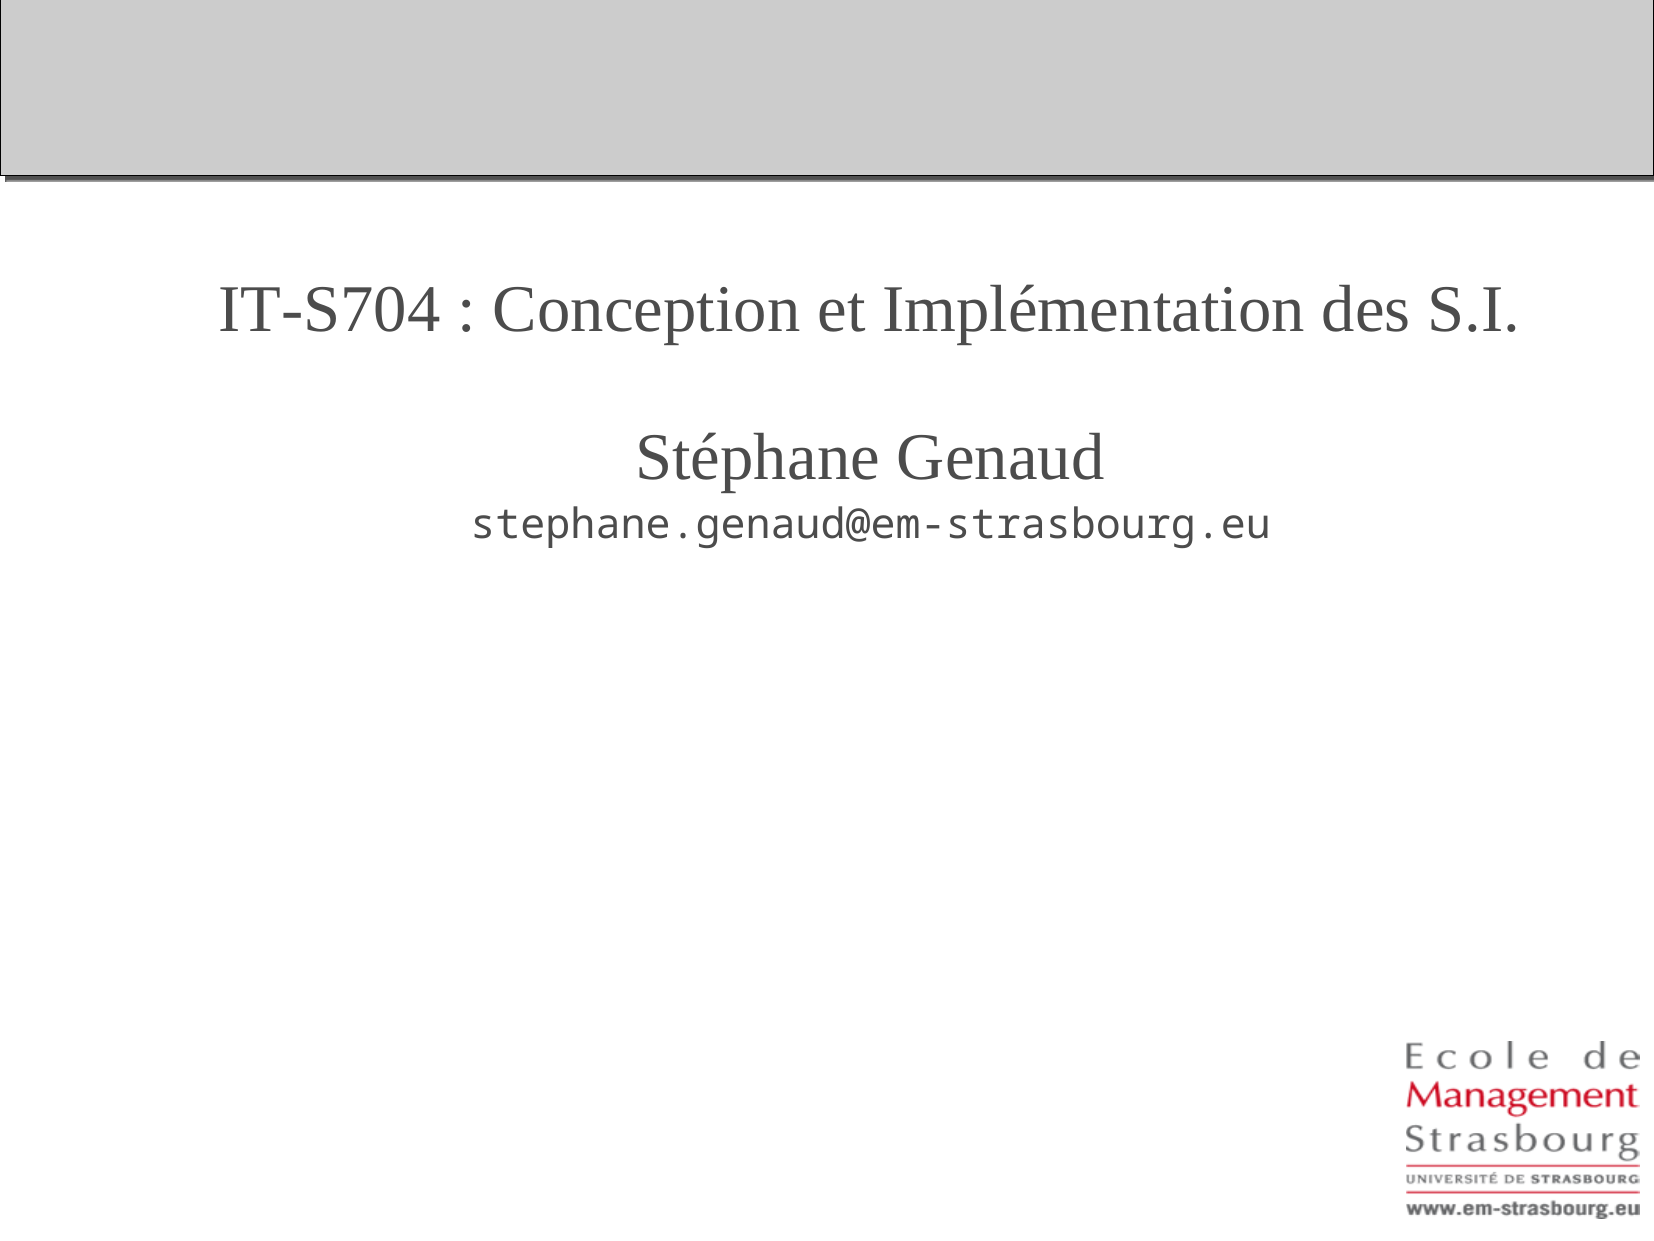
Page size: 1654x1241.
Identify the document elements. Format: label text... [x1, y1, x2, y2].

subtitle IT-S704 : Conception et Implémentation des S.I. Stéphane Genaud stephane.genaud@em-strasbourg.eu [164, 0, 1577, 1147]
picture [1406, 1041, 1640, 1219]
